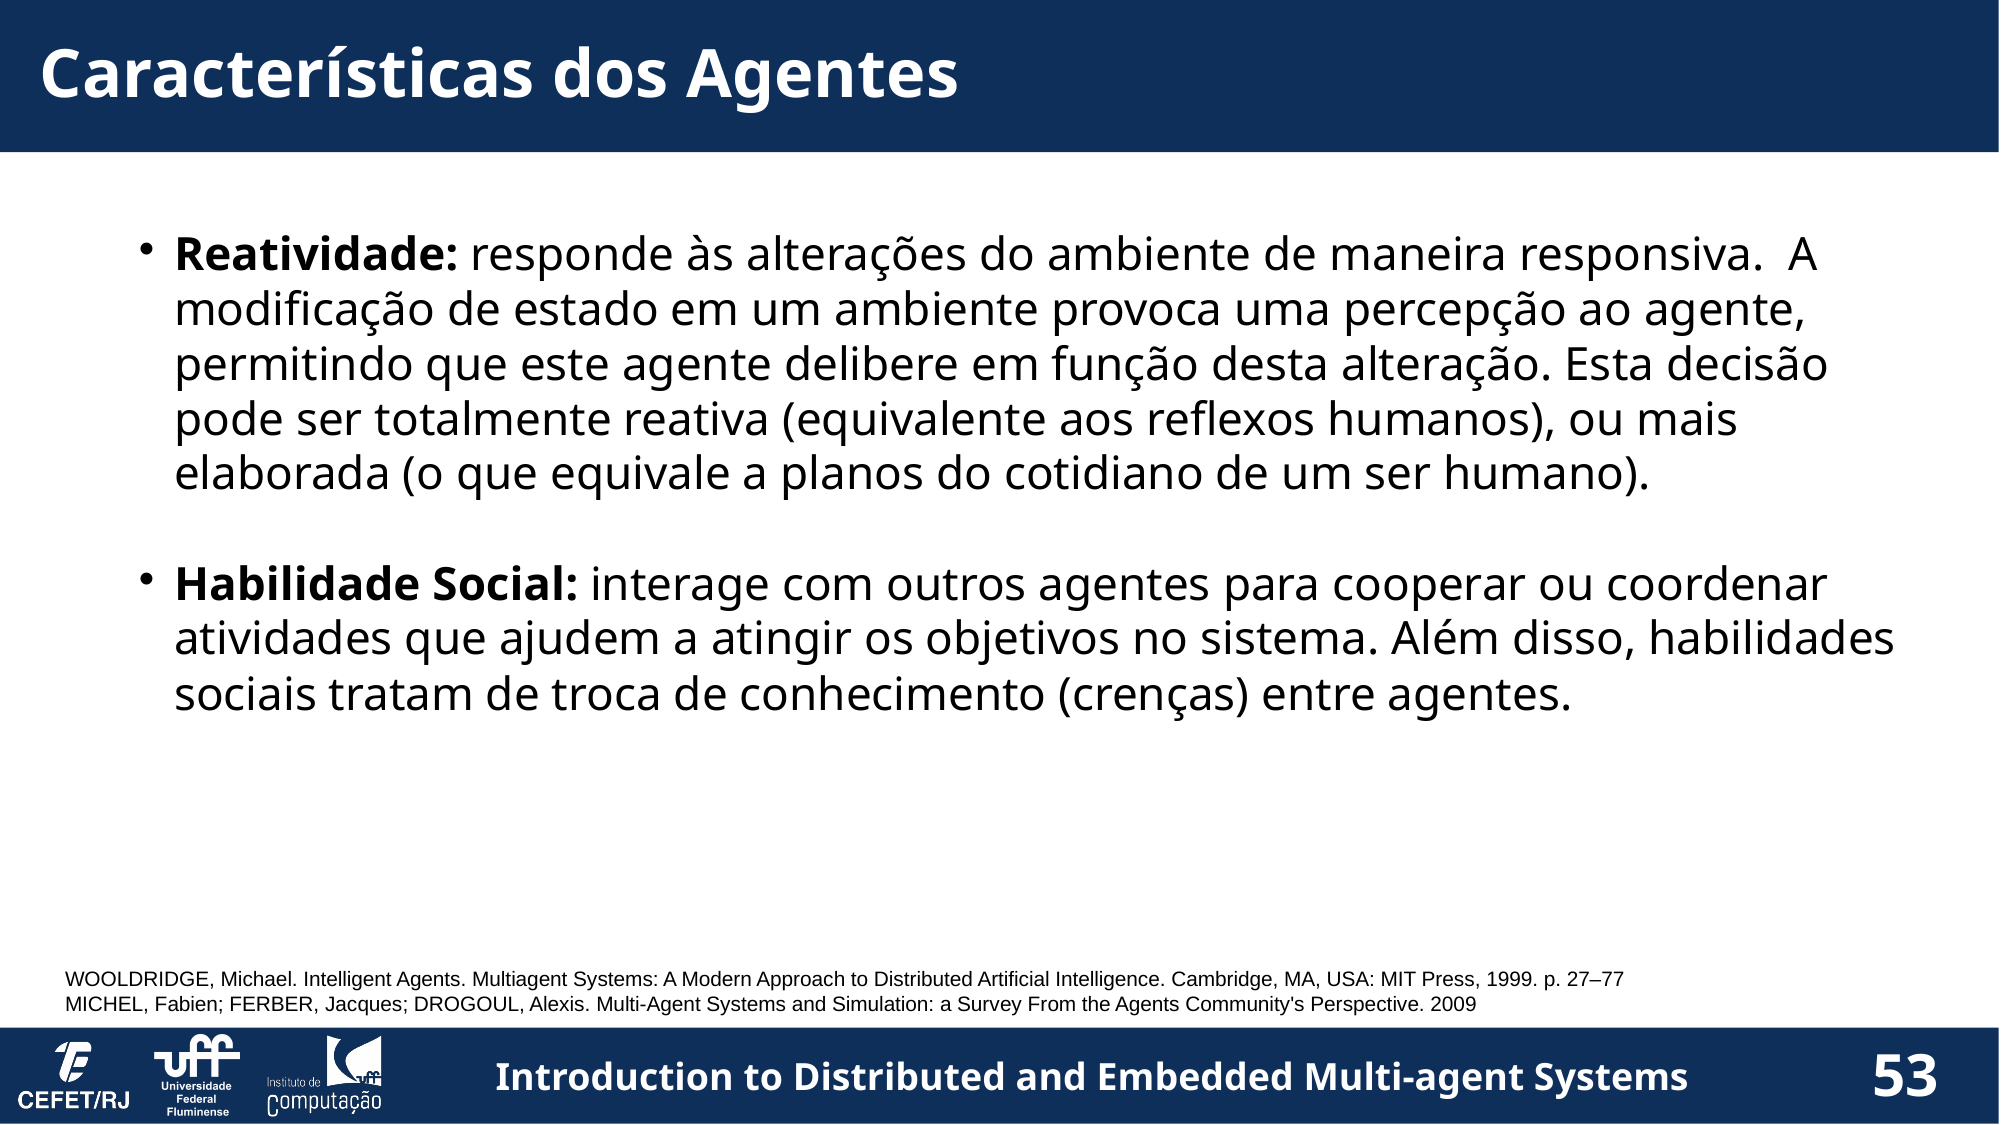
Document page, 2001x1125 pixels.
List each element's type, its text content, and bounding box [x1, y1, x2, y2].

picture [153, 1033, 241, 1121]
text_box Reatividade: responde às alterações do ambiente de maneira responsiva. A modificação de estado em um ambiente provoca uma percepção ao agente, permitindo que este agente delibere em função desta alteração. Esta decisão pode ser totalmente reativa (equivalente aos reflexos humanos), ou mais elaborada (o que equivale a planos do cotidiano de um ser humano). Habilidade Social: interage com outros agentes para cooperar ou coordenar atividades que ajudem a atingir os objetivos no sistema. Além disso, habilidades sociais tratam de troca de conhecimento (crenças) entre agentes. [88, 216, 1949, 727]
text_box WOOLDRIDGE, Michael. Intelligent Agents. Multiagent Systems: A Modern Approach to Distributed Artificial Intelligence. Cambridge, MA, USA: MIT Press, 1999. p. 27–77 MICHEL, Fabien; FERBER, Jacques; DROGOUL, Alexis. Multi-Agent Systems and Simulation: a Survey From the Agents Community's Perspective. 2009 [50, 958, 1969, 1024]
text_box Características dos Agentes [25, 23, 1999, 119]
picture [18, 1021, 129, 1125]
picture [265, 1033, 383, 1117]
